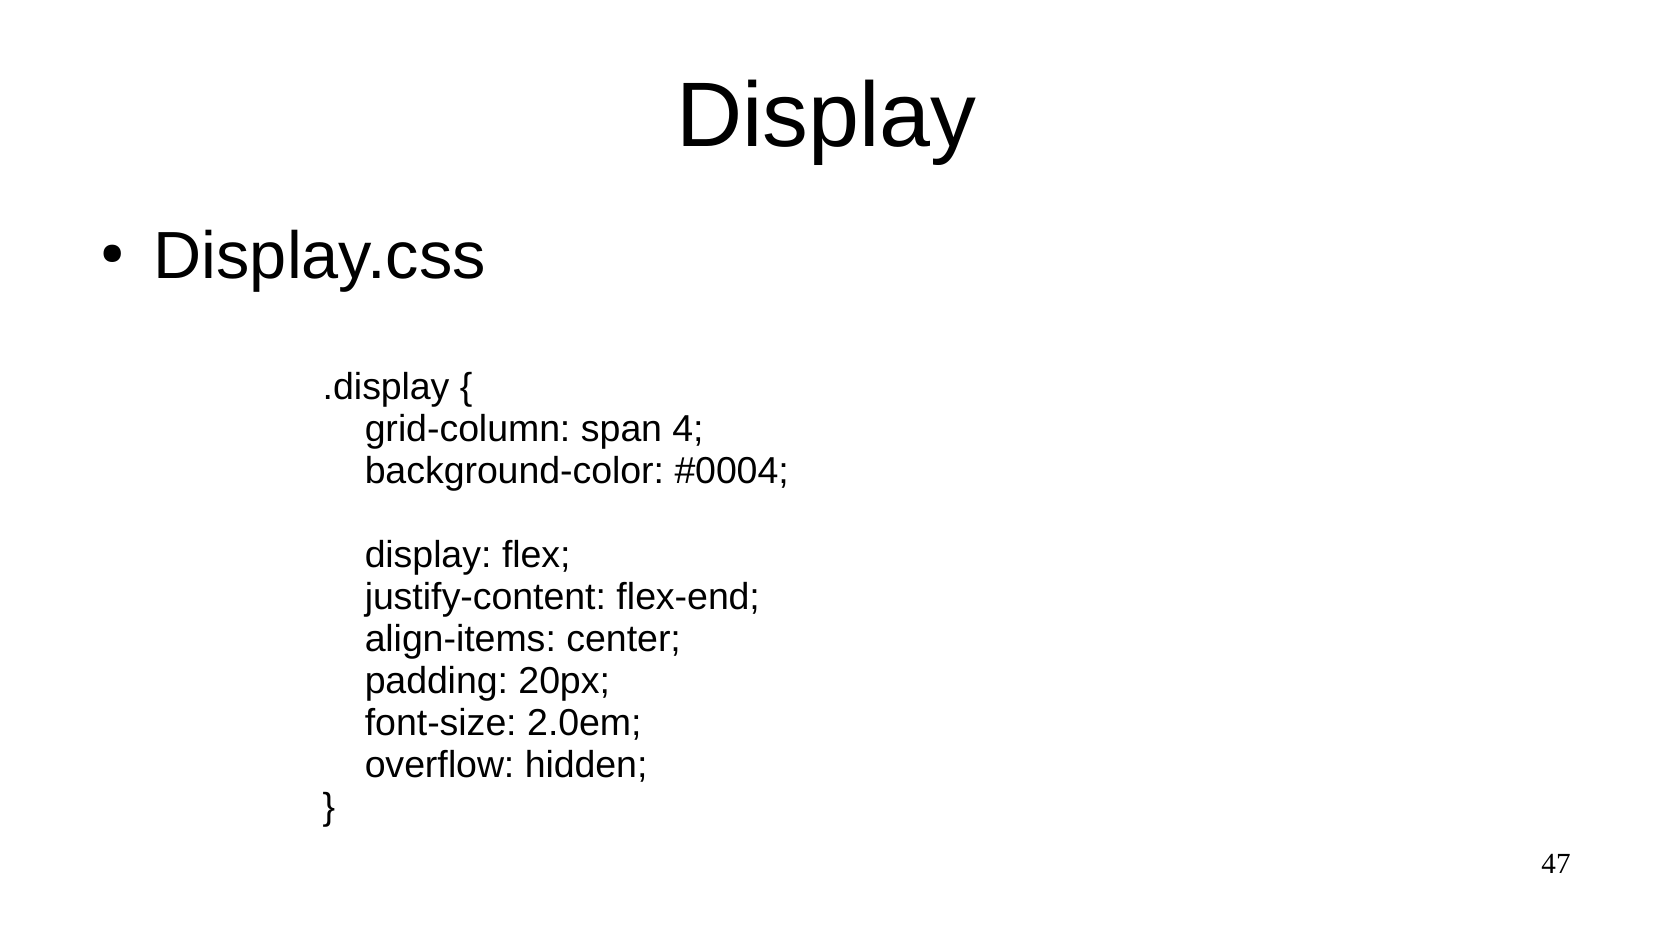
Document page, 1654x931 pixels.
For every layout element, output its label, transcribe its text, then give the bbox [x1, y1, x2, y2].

list Display.css [82, 217, 1571, 758]
text_box .display { grid-column: span 4; background-color: #0004; display: flex; justify-content: flex-end; align-items: center; padding: 20px; font-size: 2.0em; overflow: hidden; } [307, 357, 1334, 835]
title Display [82, 37, 1571, 193]
